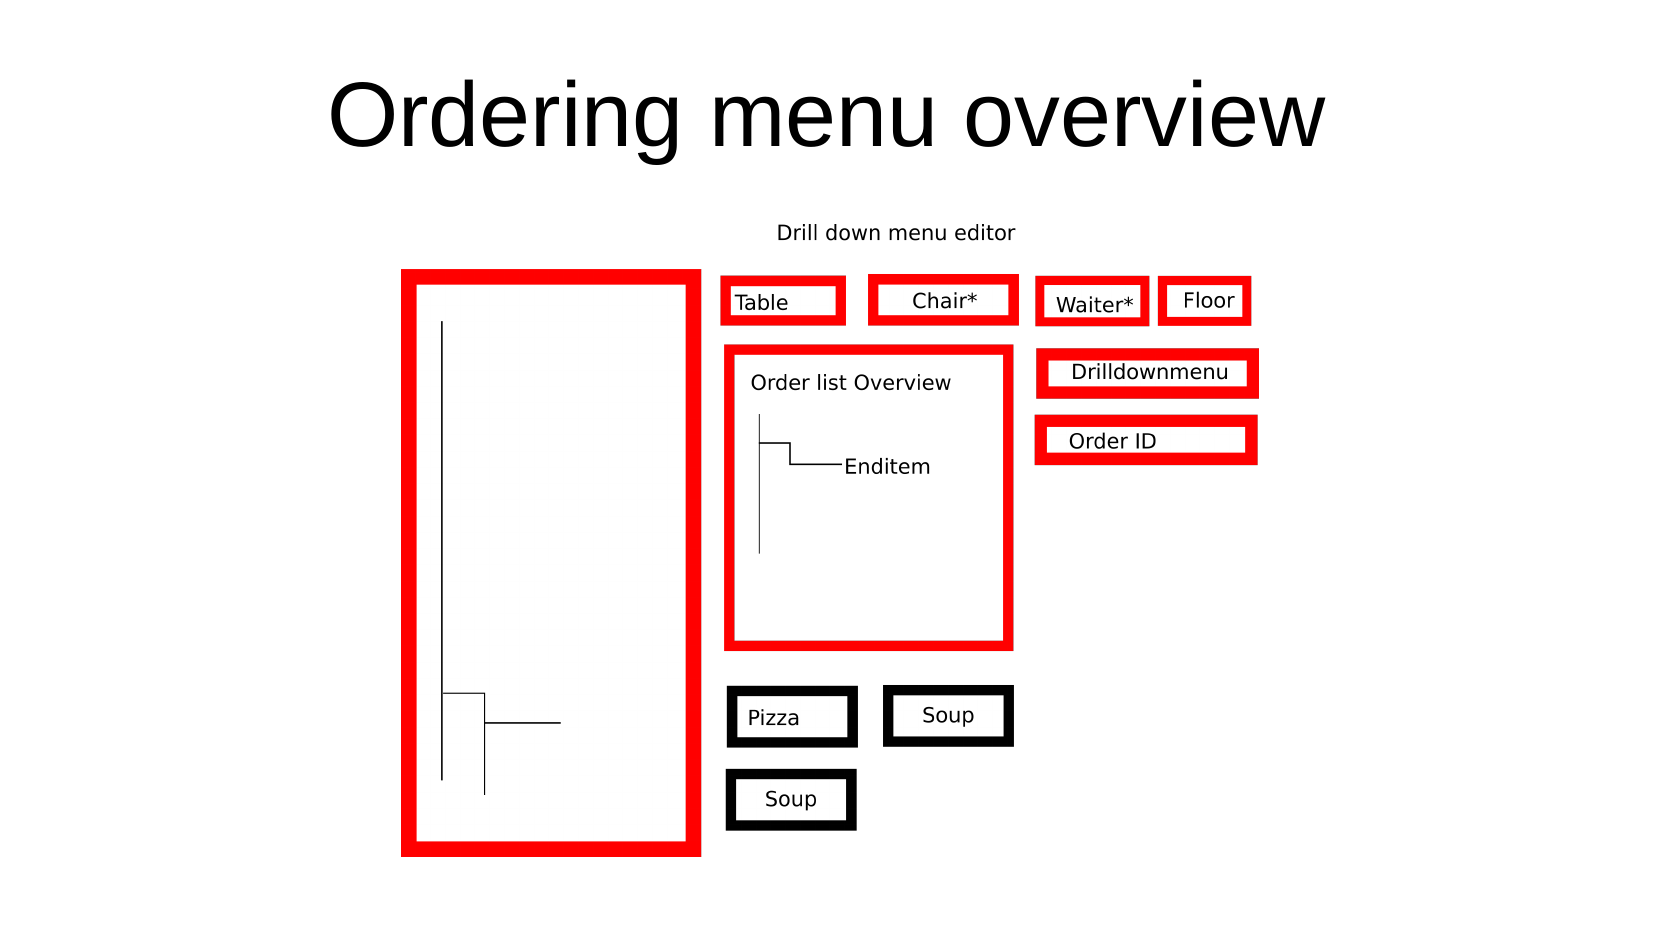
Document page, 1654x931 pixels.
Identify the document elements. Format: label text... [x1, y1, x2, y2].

picture [401, 224, 1259, 858]
title Ordering menu overview [82, 37, 1571, 193]
